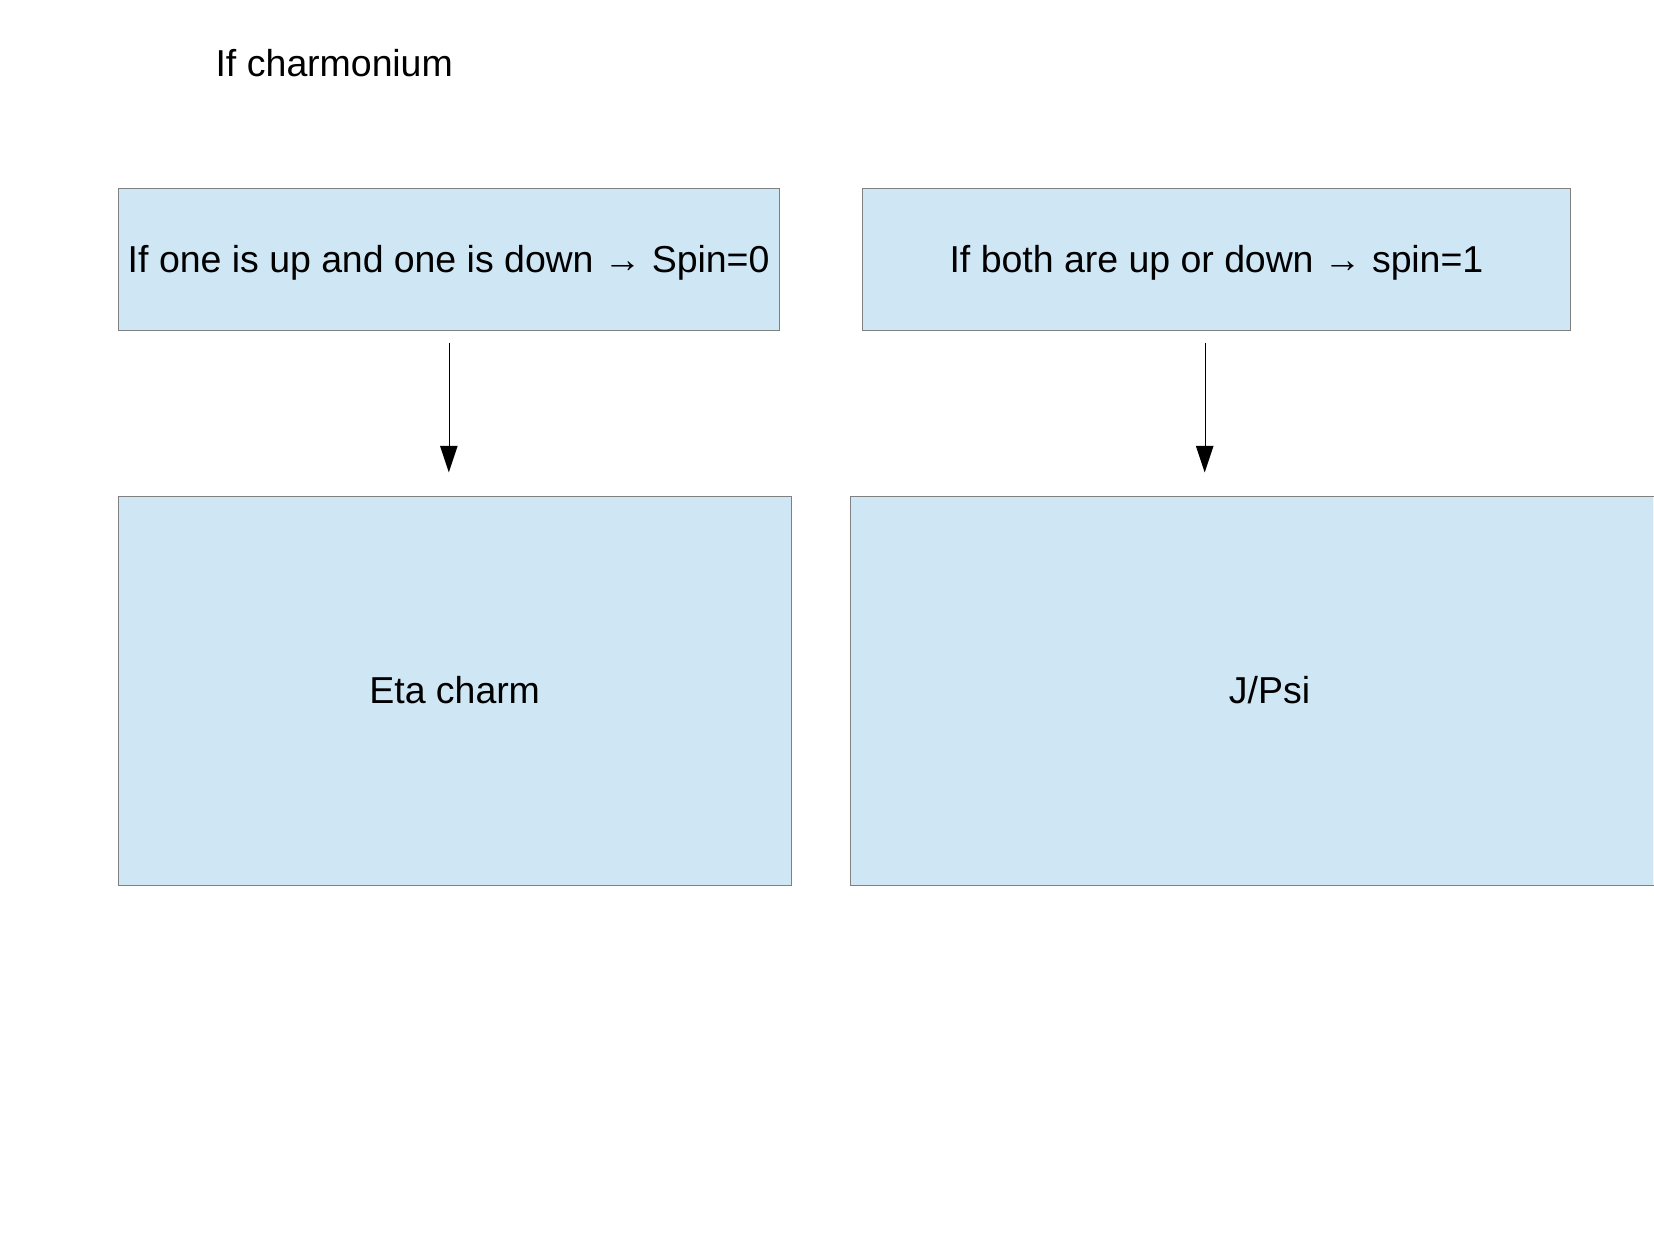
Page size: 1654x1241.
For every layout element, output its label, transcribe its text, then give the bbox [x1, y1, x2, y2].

text_box If one is up and one is down → Spin=0 [118, 188, 780, 331]
text_box If both are up or down → spin=1 [862, 188, 1571, 331]
text_box J/Psi [850, 496, 1654, 886]
text_box If charmonium [200, 35, 1524, 93]
text_box Eta charm [118, 496, 792, 886]
